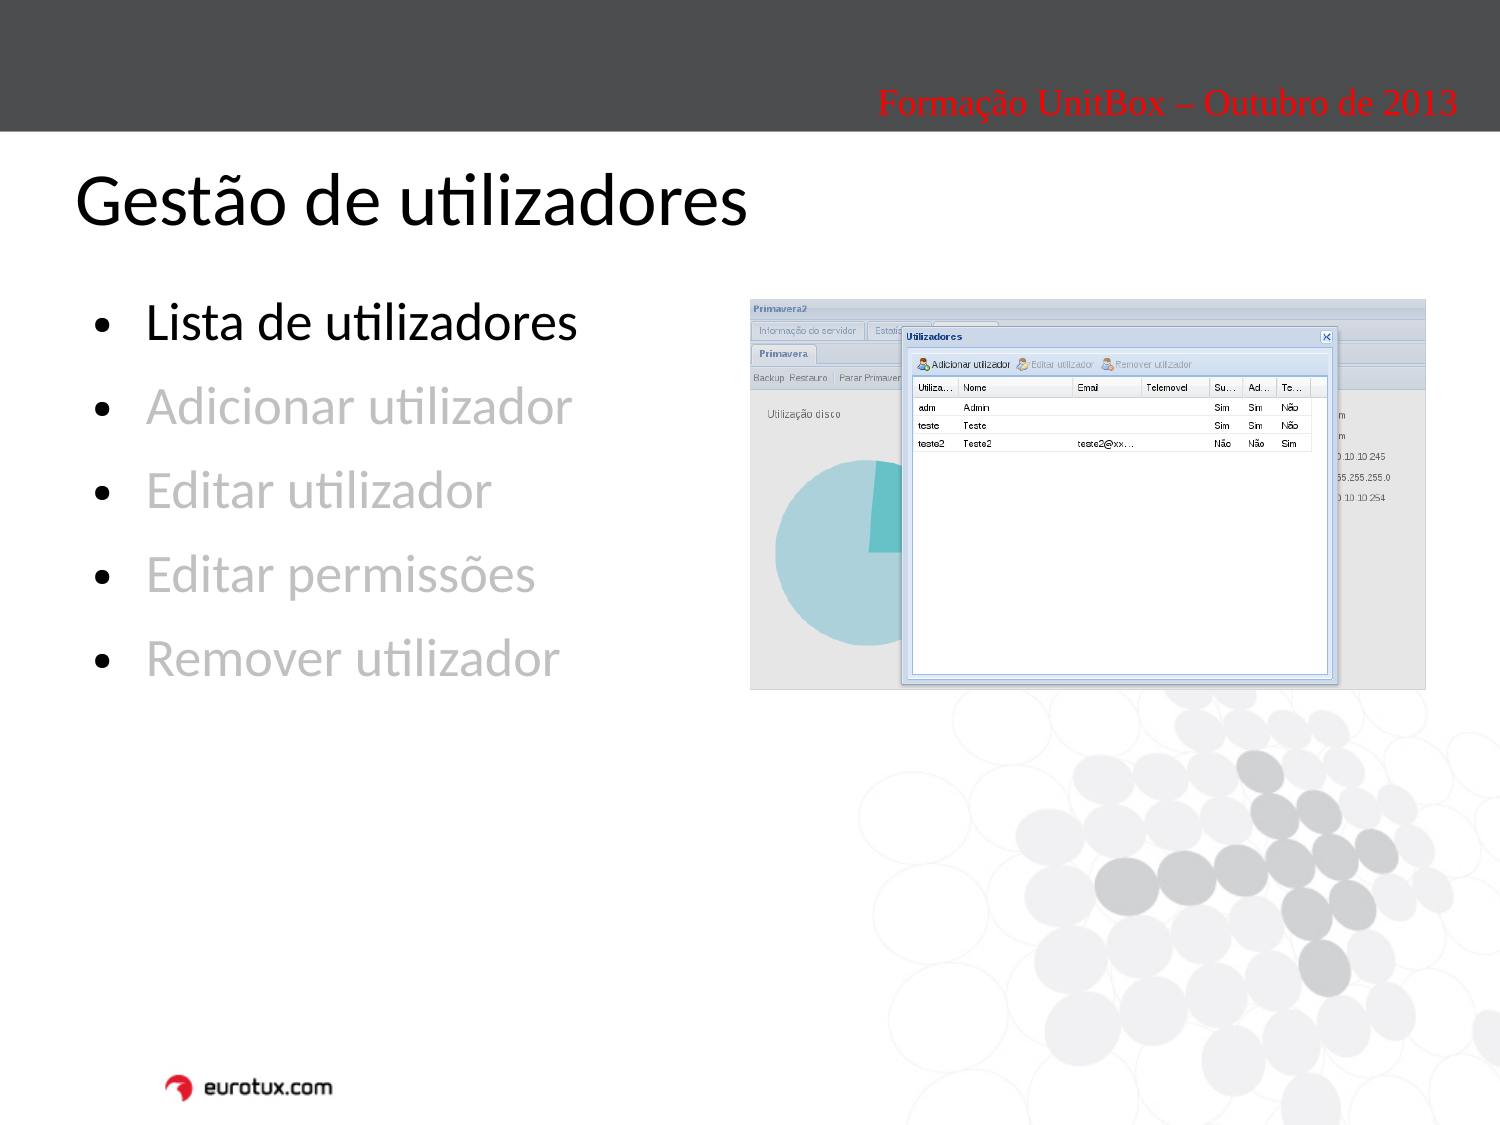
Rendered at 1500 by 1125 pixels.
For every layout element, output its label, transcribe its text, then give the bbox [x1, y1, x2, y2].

picture [0, 0, 1500, 1125]
title Gestão de utilizadores [75, 112, 1425, 301]
list Lista de utilizadores Adicionar utilizador Editar utilizador Editar permissões Remover utilizador [75, 299, 734, 1043]
